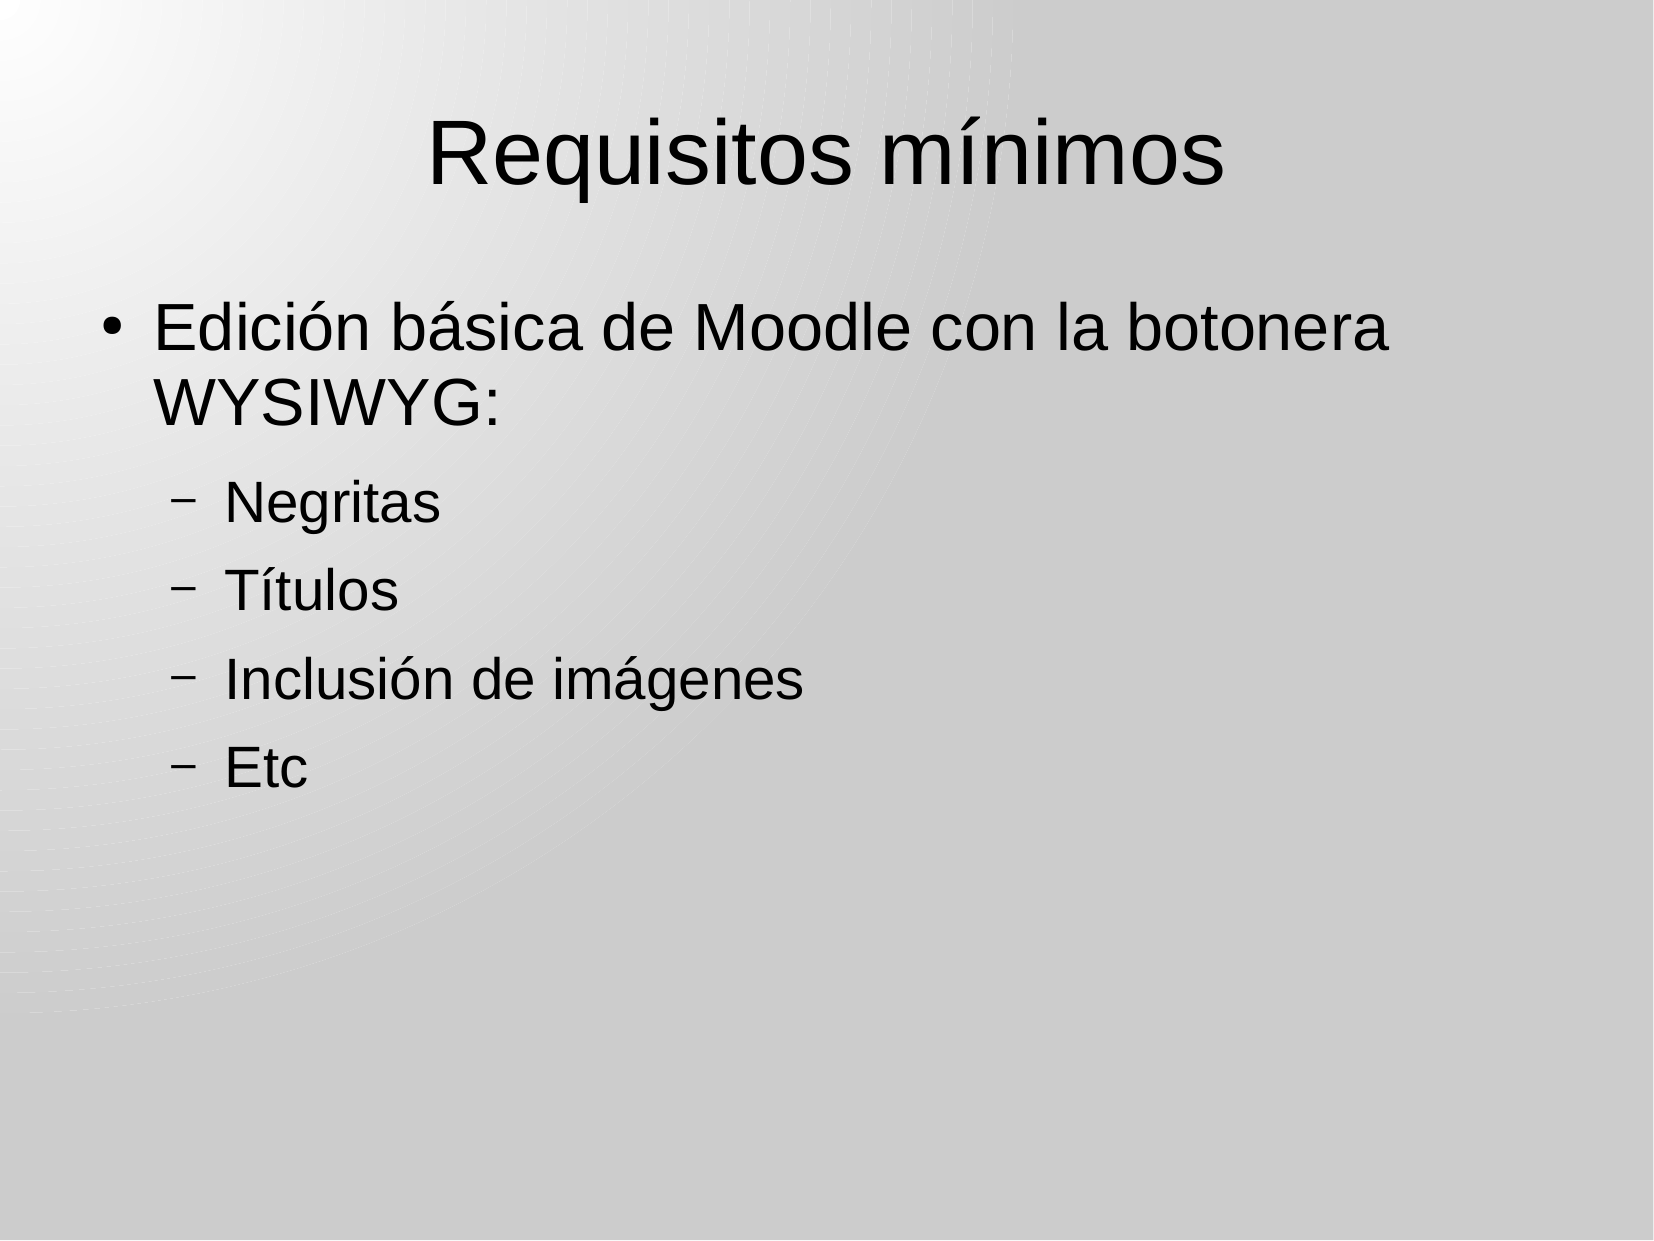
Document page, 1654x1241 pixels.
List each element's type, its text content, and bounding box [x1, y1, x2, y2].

list Edición básica de Moodle con la botonera WYSIWYG: Negritas Títulos Inclusión de imágenes Etc [82, 290, 1538, 1109]
title Requisitos mínimos [82, 49, 1571, 257]
